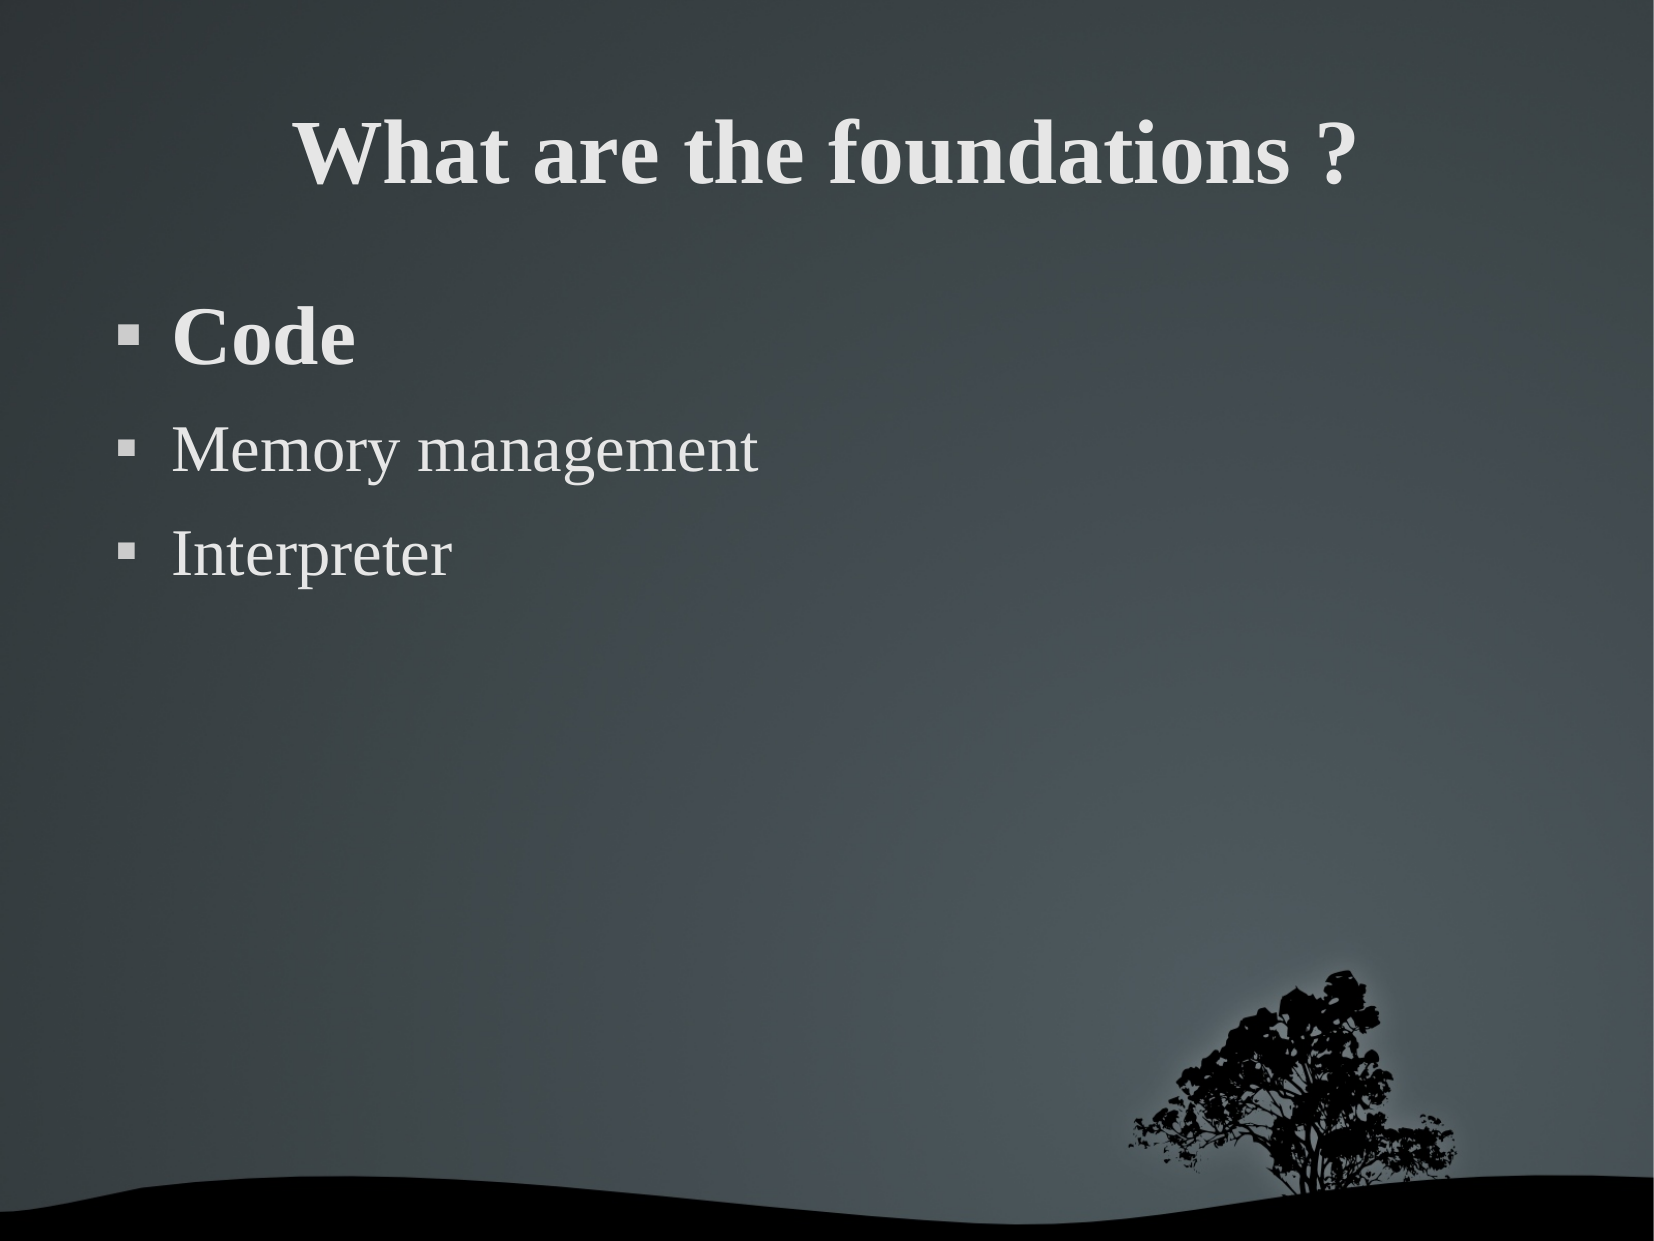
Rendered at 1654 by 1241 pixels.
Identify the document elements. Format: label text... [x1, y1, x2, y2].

title What are the foundations ? [82, 56, 1571, 250]
picture [0, 0, 1654, 1241]
list Code Memory management Interpreter [82, 290, 1571, 1094]
